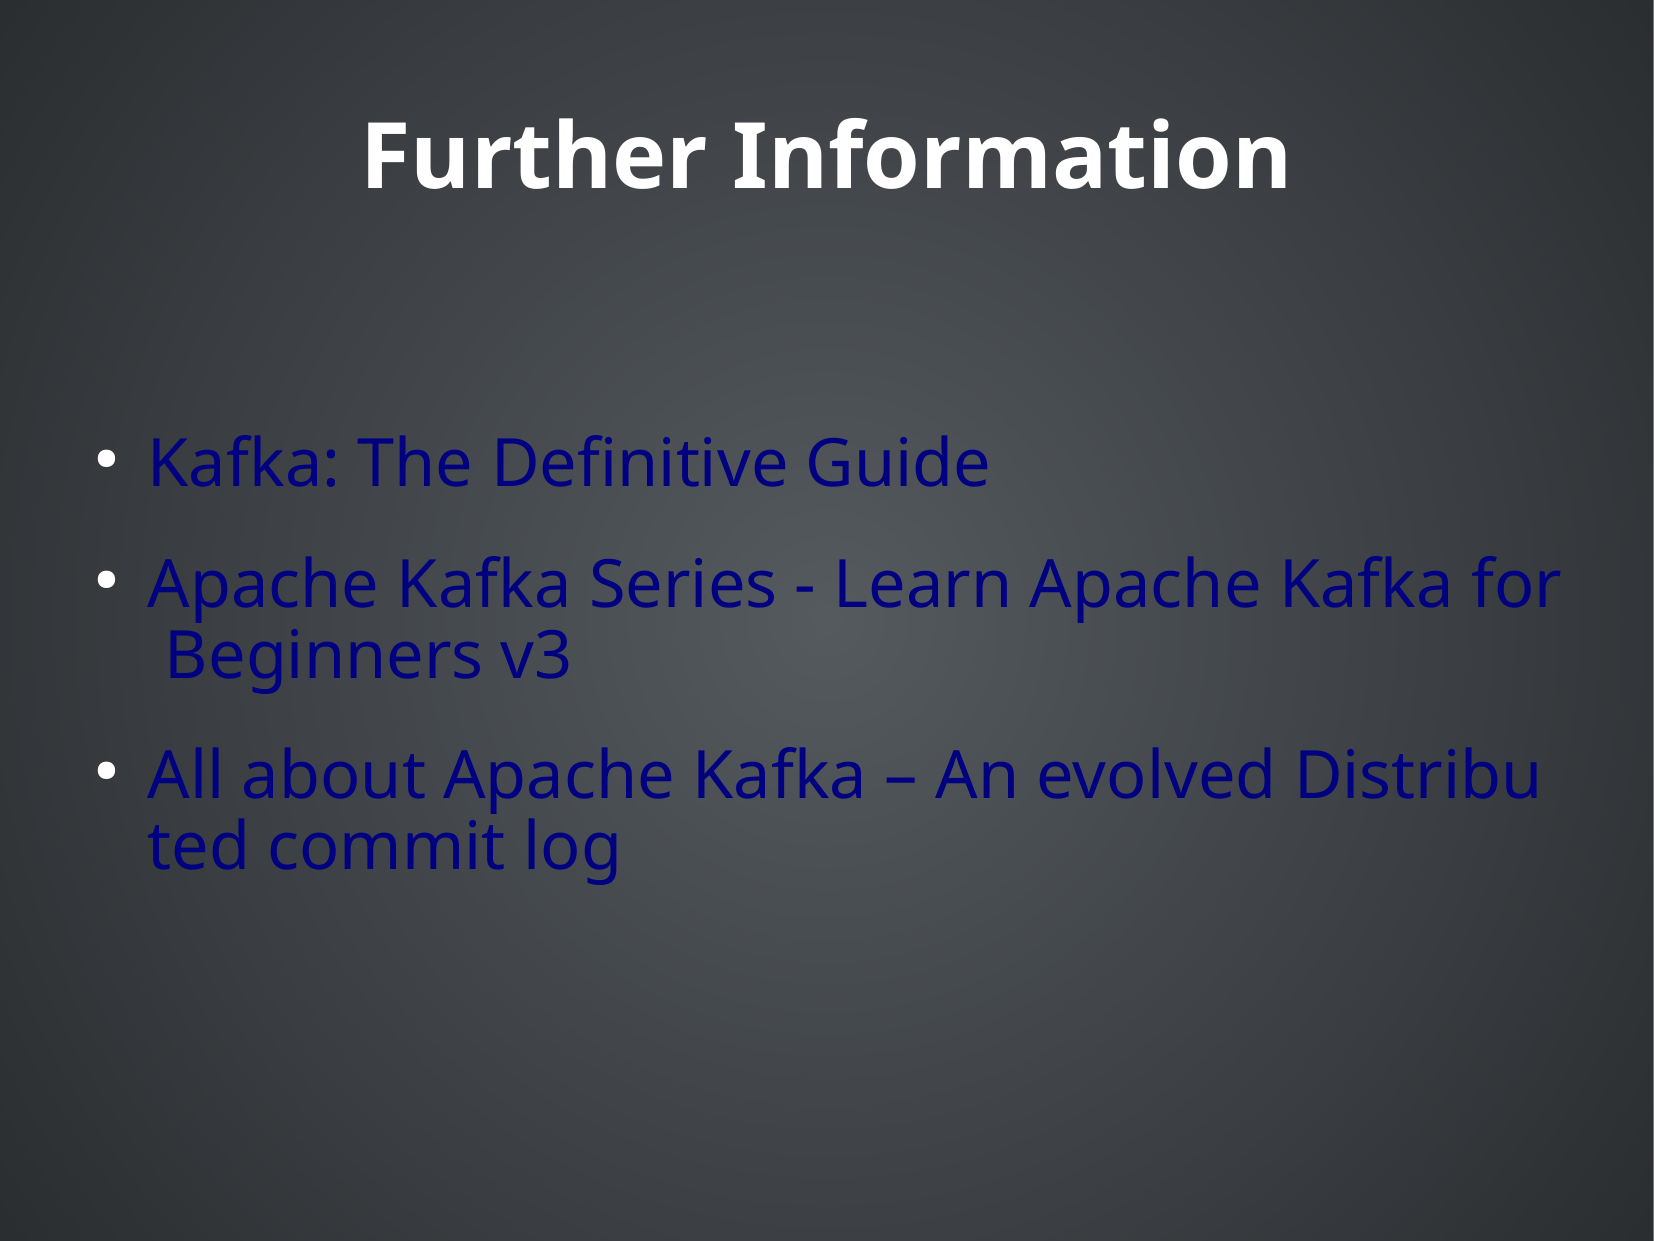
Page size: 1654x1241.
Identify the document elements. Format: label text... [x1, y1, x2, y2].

picture [0, 0, 1654, 1241]
title Further Information [82, 49, 1571, 257]
list Kafka: The Definitive Guide Apache Kafka Series - Learn Apache Kafka for Beginners v3 All about Apache Kafka – An evolved Distributed commit log [76, 295, 1565, 1114]
